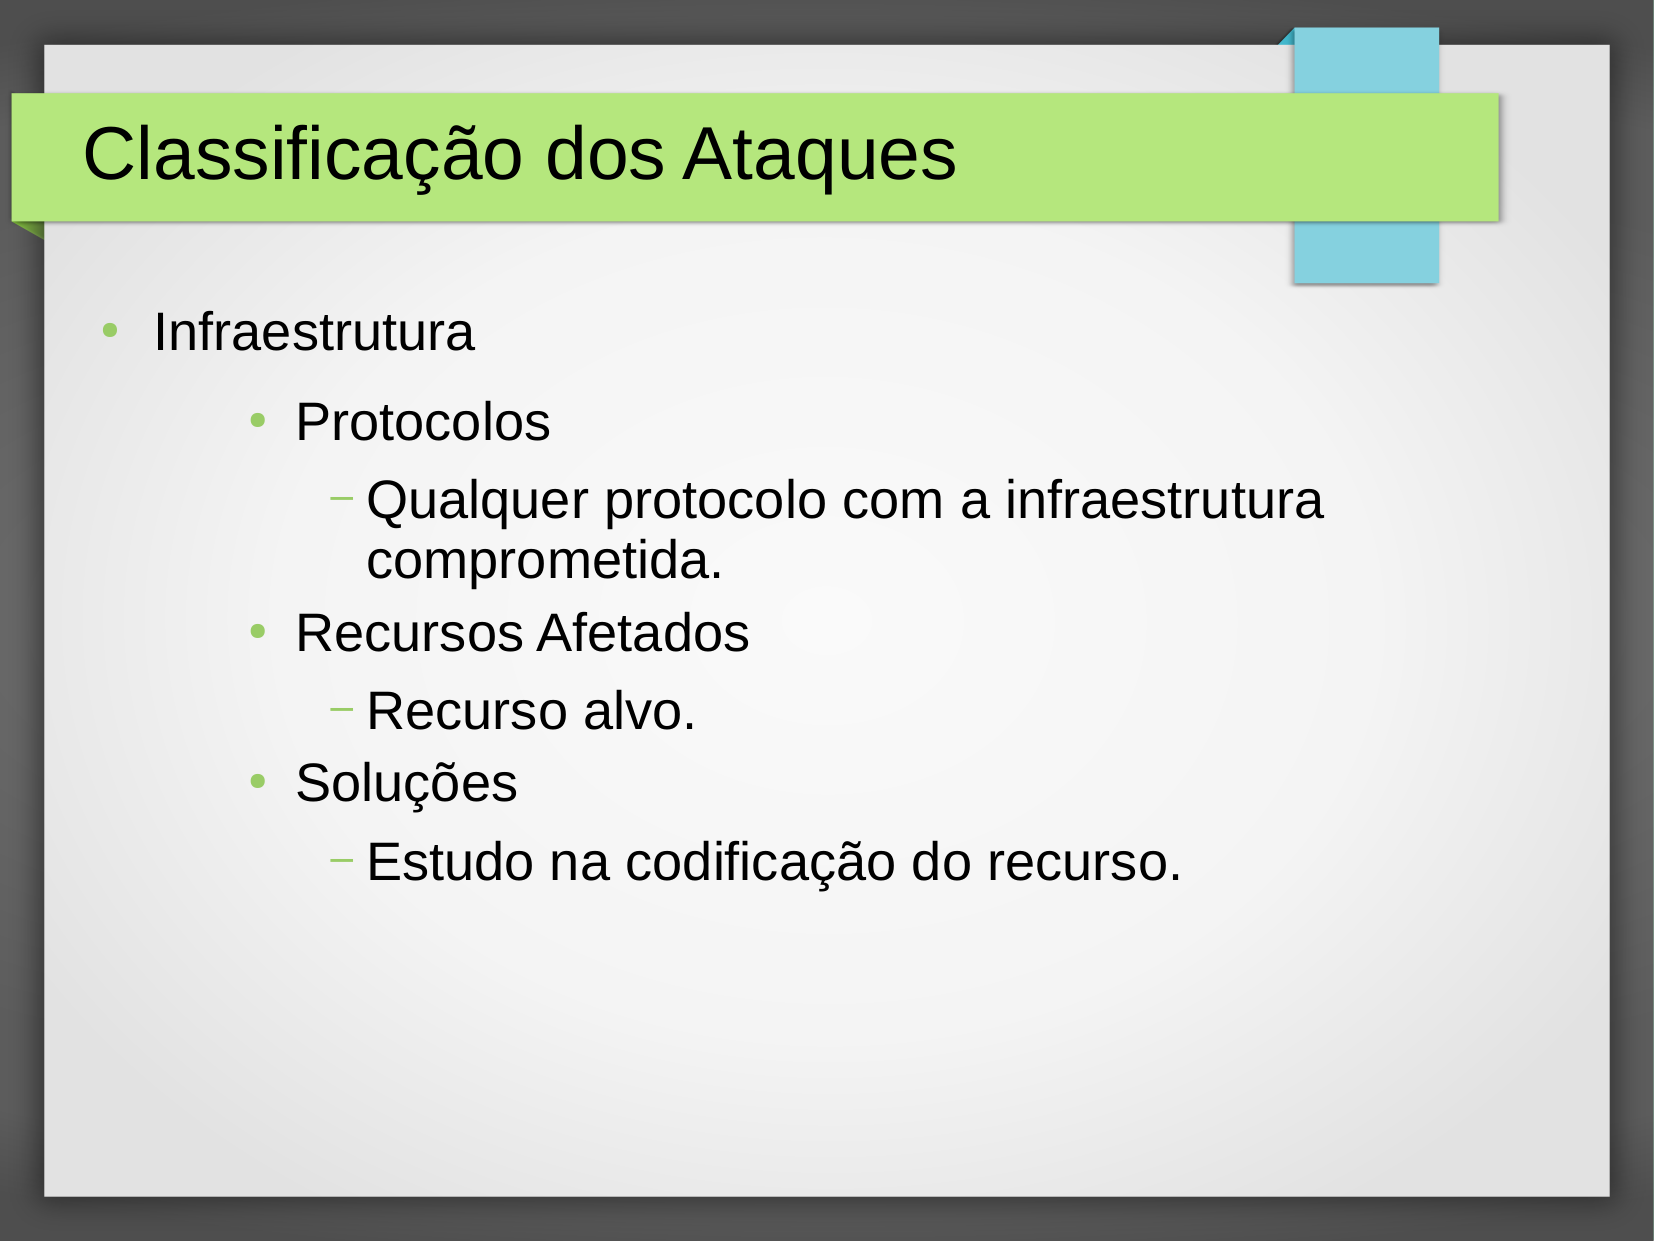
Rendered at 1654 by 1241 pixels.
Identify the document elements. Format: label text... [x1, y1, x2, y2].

title Classificação dos Ataques [82, 94, 1264, 213]
list Infraestrutura Protocolos Qualquer protocolo com a infraestrutura comprometida. Recursos Afetados Recurso alvo. Soluções Estudo na codificação do recurso. [82, 301, 1571, 1021]
picture [0, 0, 1654, 1241]
